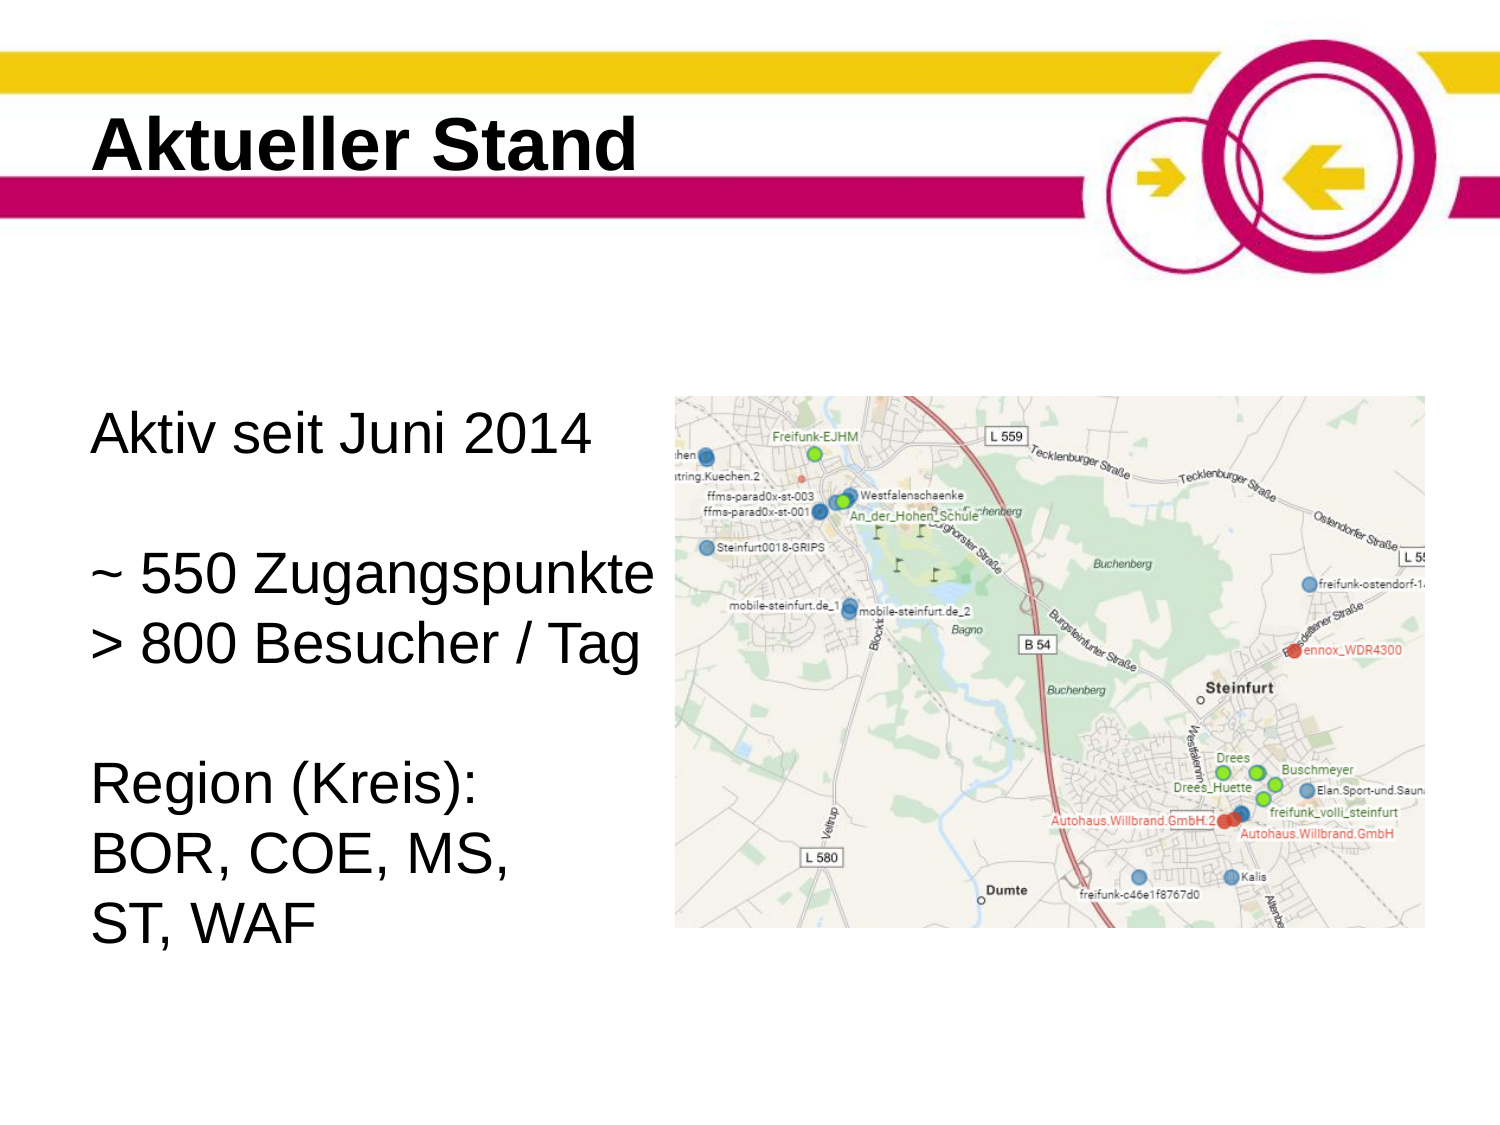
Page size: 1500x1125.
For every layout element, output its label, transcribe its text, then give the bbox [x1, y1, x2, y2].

text_box Aktueller Stand [75, 12, 1425, 200]
text_box Aktiv seit Juni 2014 ~ 550 Zugangspunkte > 800 Besucher / Tag Region (Kreis): BOR, COE, MS, ST, WAF [75, 310, 1425, 1125]
picture [674, 396, 1425, 928]
